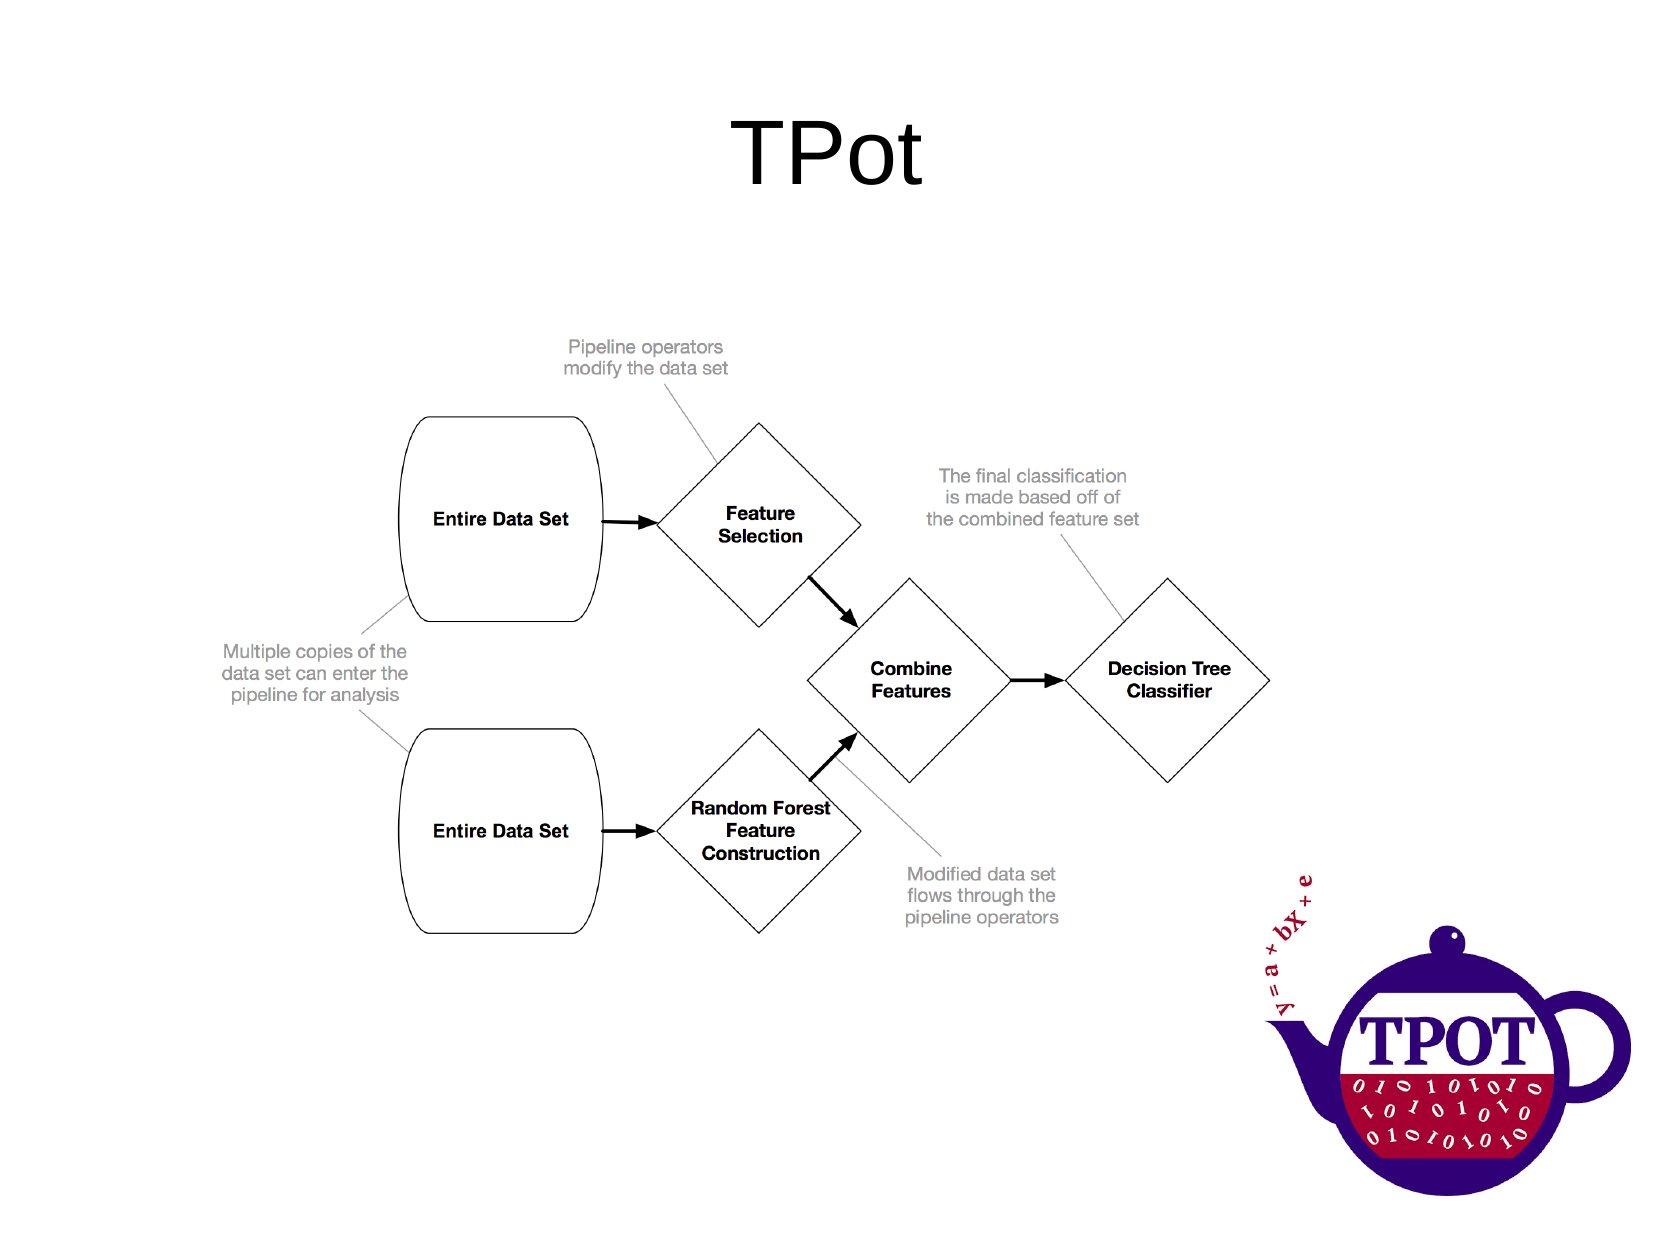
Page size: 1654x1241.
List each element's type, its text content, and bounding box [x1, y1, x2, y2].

title TPot [82, 49, 1571, 257]
picture [215, 329, 1631, 1196]
